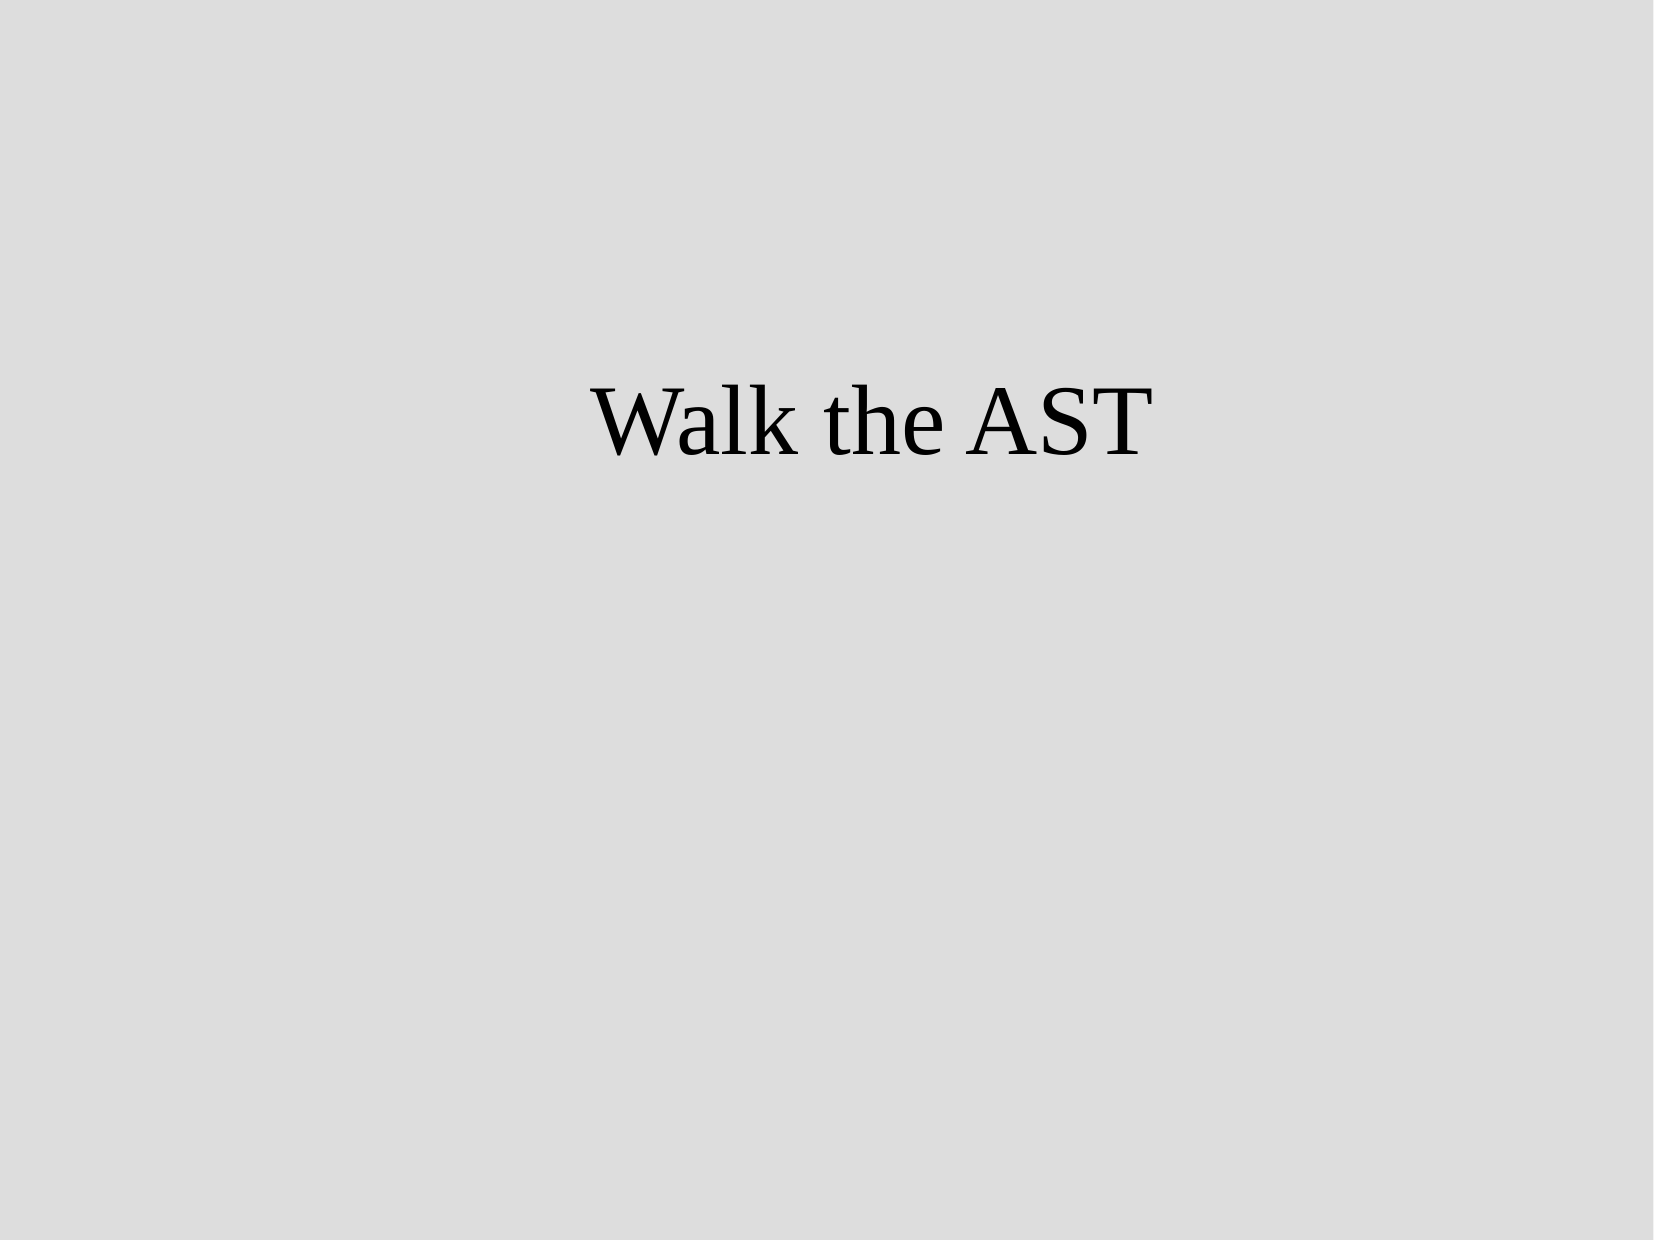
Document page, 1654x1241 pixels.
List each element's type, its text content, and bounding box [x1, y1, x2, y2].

text_box Walk the AST [271, 357, 1473, 484]
subtitle [82, 49, 1571, 1010]
